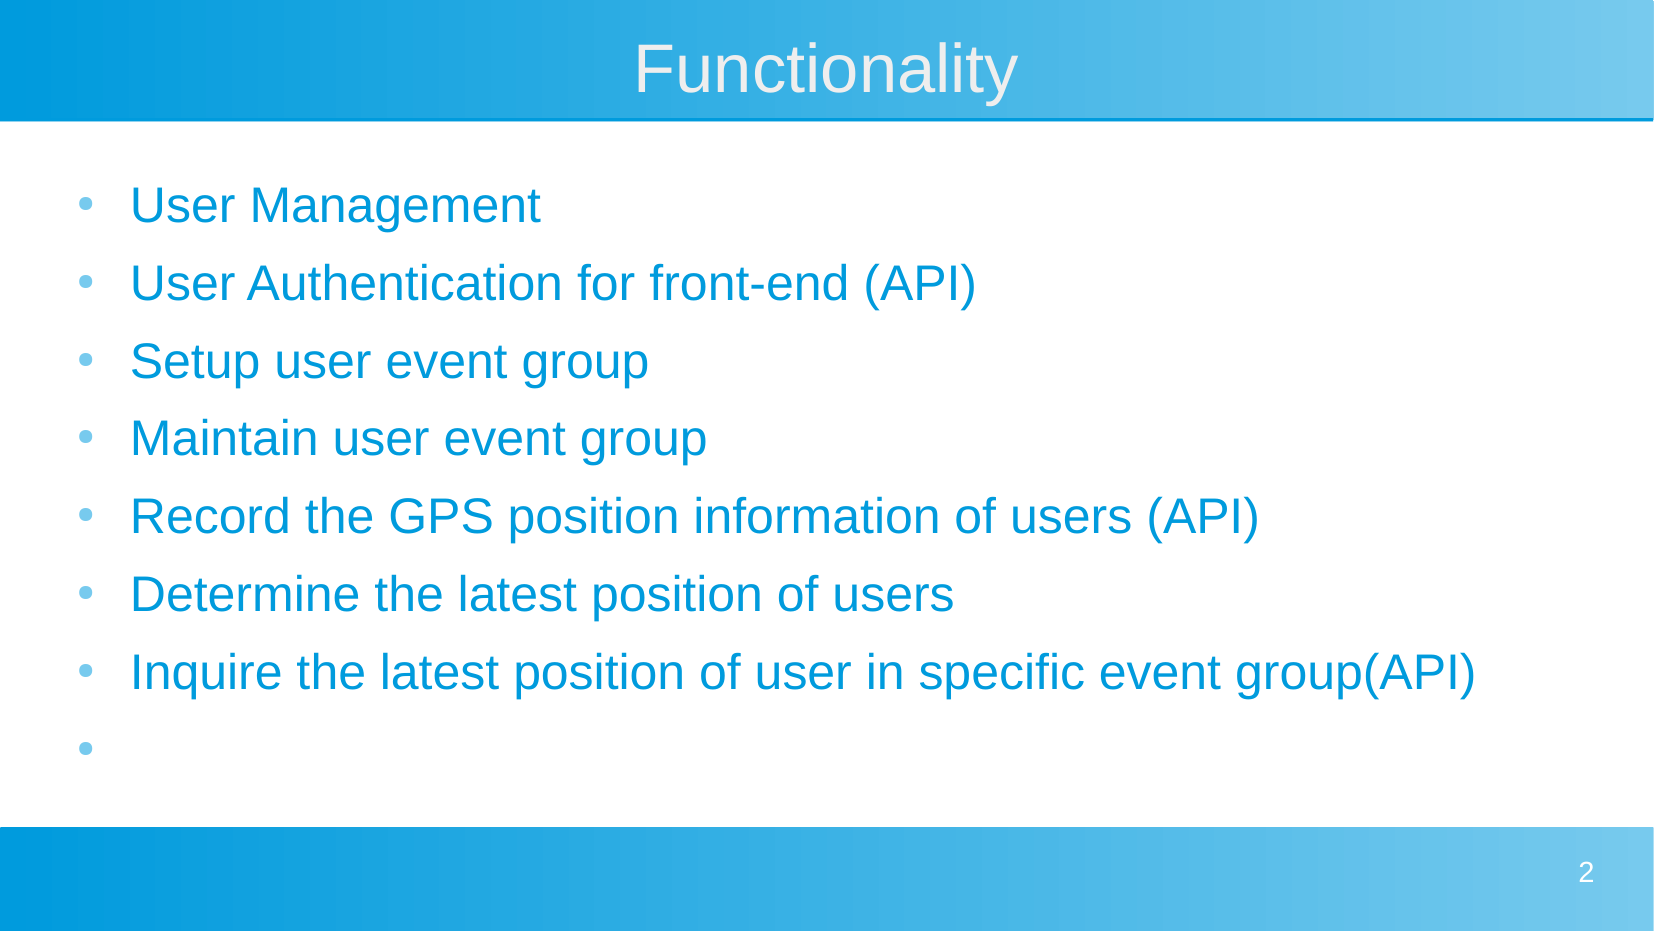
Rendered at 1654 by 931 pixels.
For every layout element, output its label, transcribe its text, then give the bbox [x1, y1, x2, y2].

title Functionality [59, 29, 1595, 108]
list User Management User Authentication for front-end (API) Setup user event group Maintain user event group Record the GPS position information of users (API) Determine the latest position of users Inquire the latest position of user in specific event group(API) [59, 177, 1595, 768]
